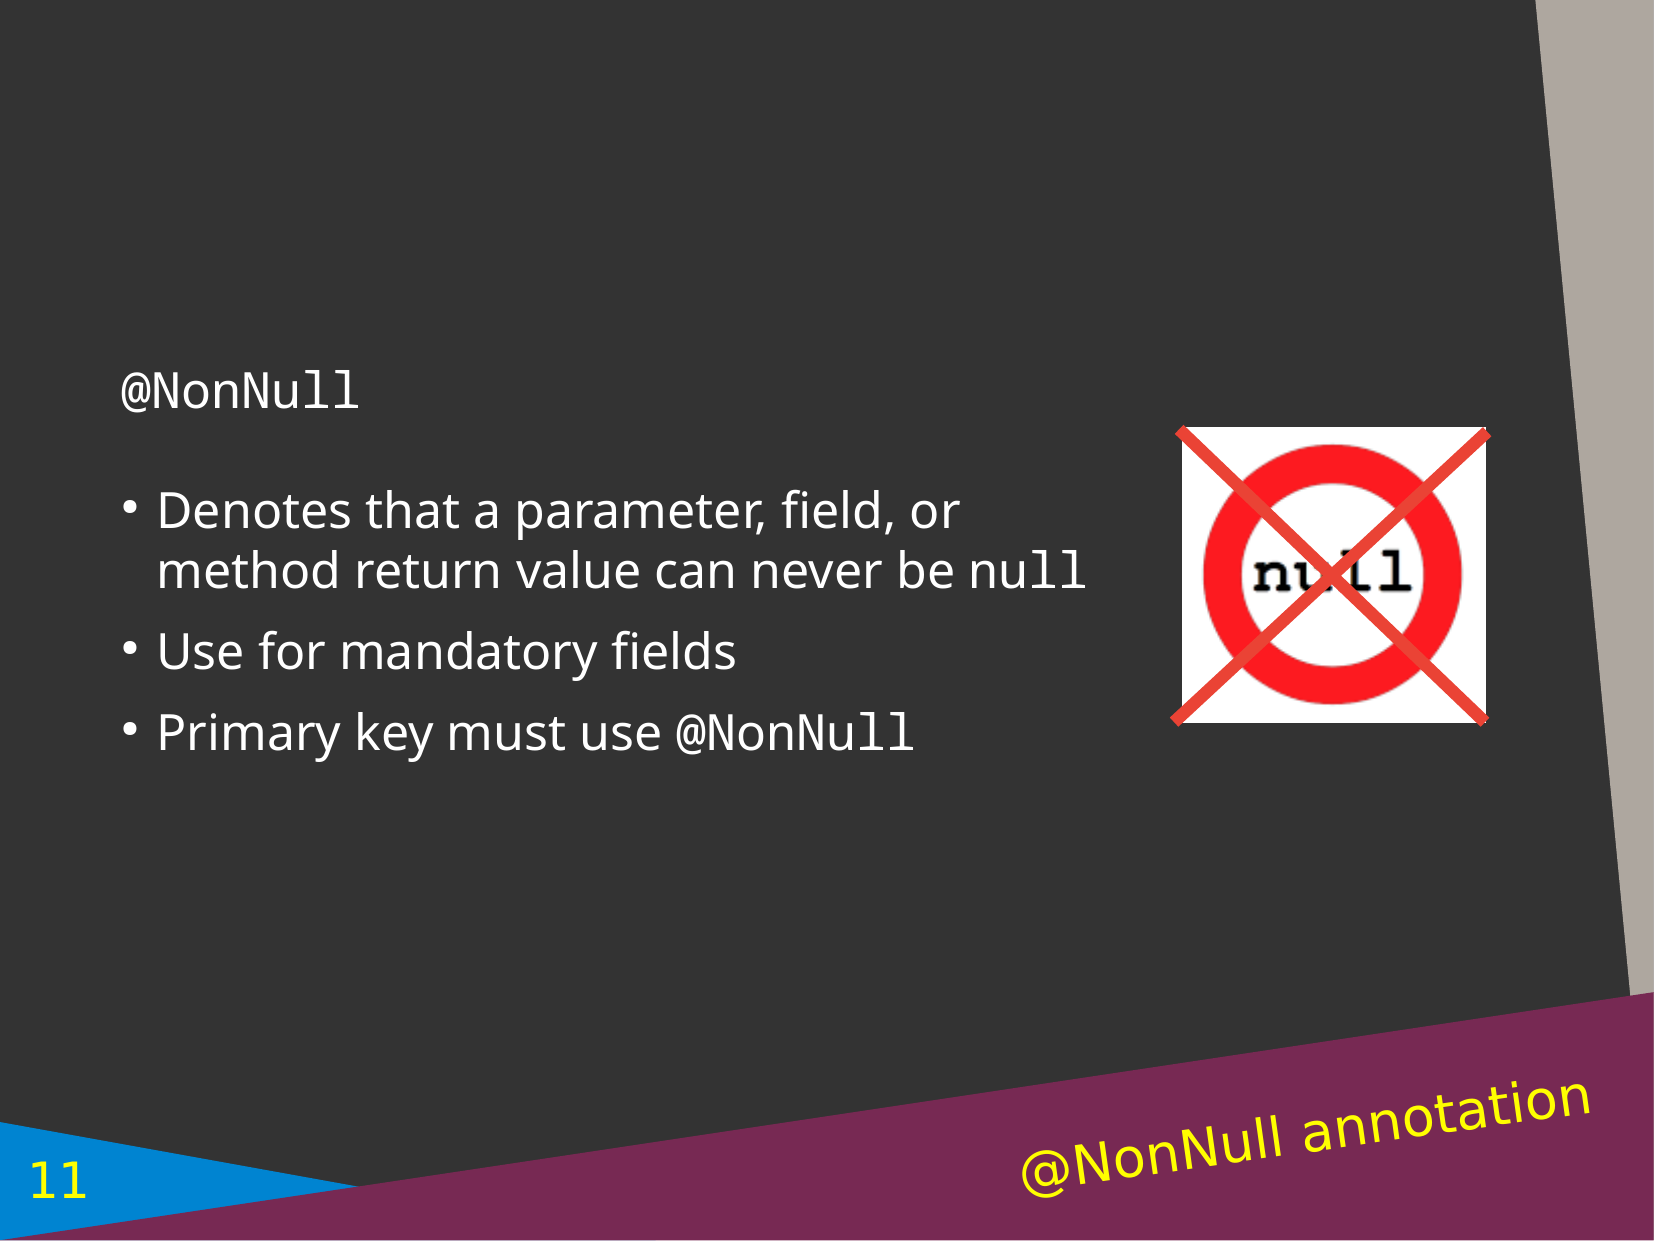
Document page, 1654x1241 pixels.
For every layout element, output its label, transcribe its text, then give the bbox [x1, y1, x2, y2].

picture [1184, 586, 1475, 723]
list @NonNull Denotes that a parameter, field, or method return value can never be null Use for mandatory fields Primary key must use @NonNull [106, 283, 1141, 850]
picture [1182, 442, 1322, 705]
title @NonNull annotation [956, 995, 1654, 1241]
picture [1342, 443, 1486, 713]
picture [1187, 427, 1481, 566]
